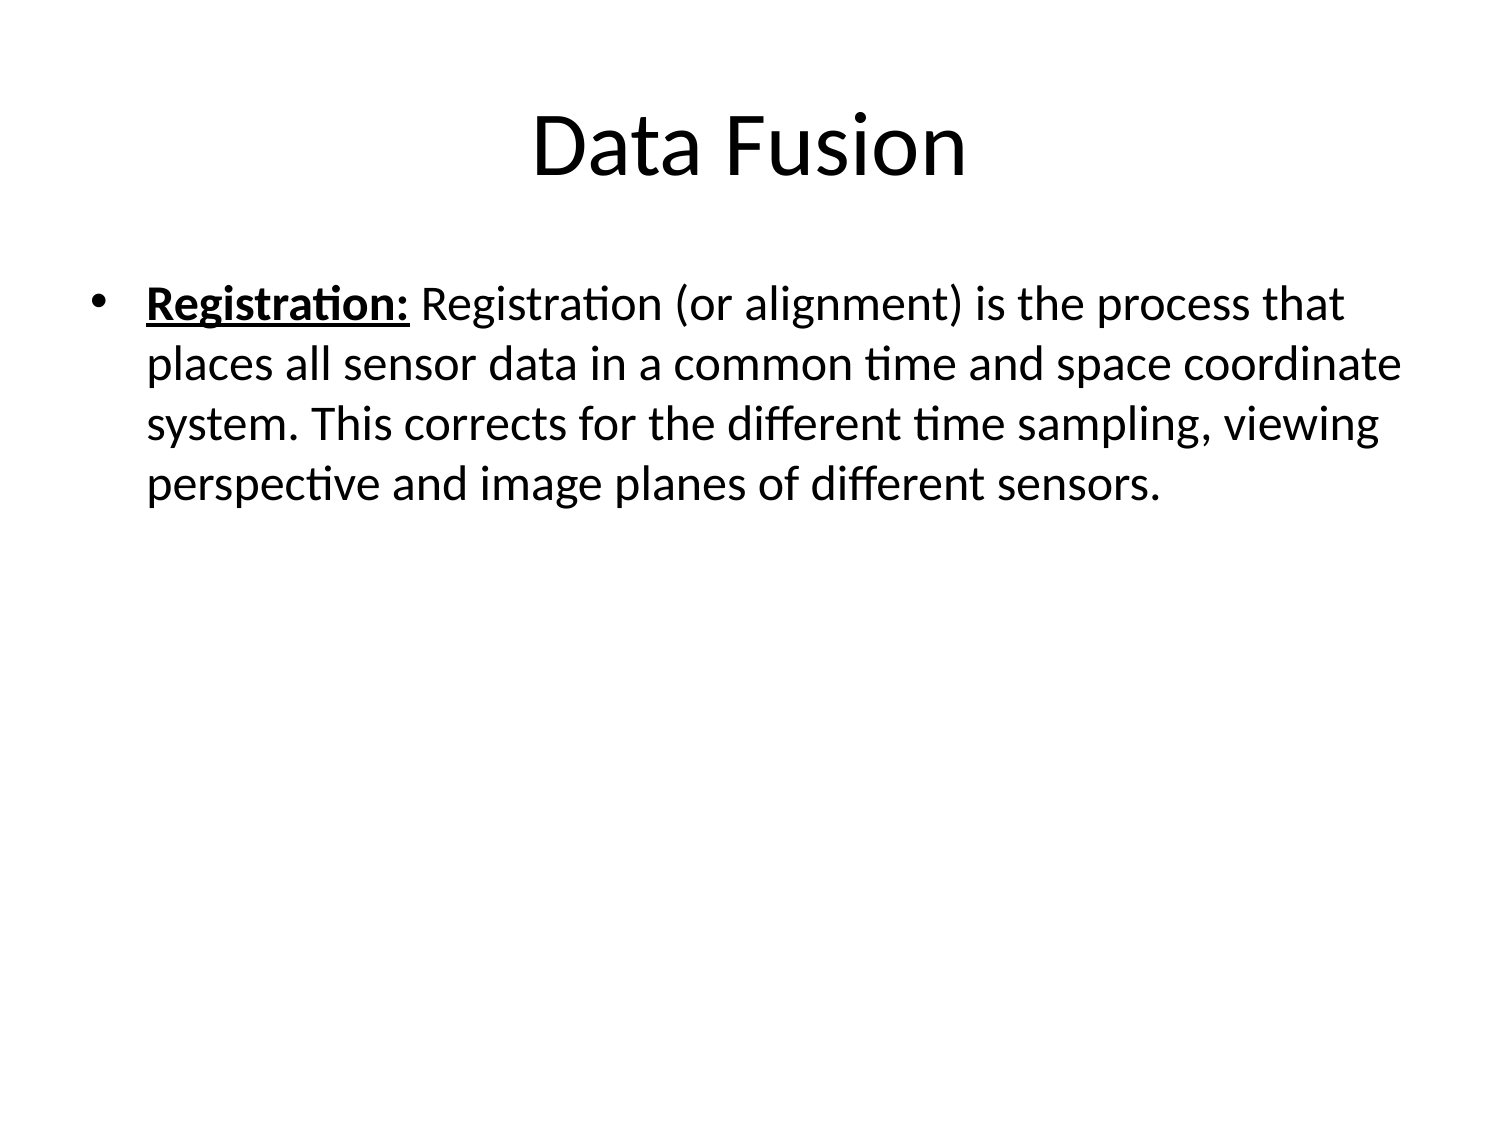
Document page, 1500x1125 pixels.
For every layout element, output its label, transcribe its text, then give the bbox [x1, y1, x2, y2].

title Data Fusion [75, 45, 1425, 233]
list Registration: Registration (or alignment) is the process that places all sensor data in a common time and space coordinate system. This corrects for the different time sampling, viewing perspective and image planes of different sensors. [75, 262, 1425, 1005]
